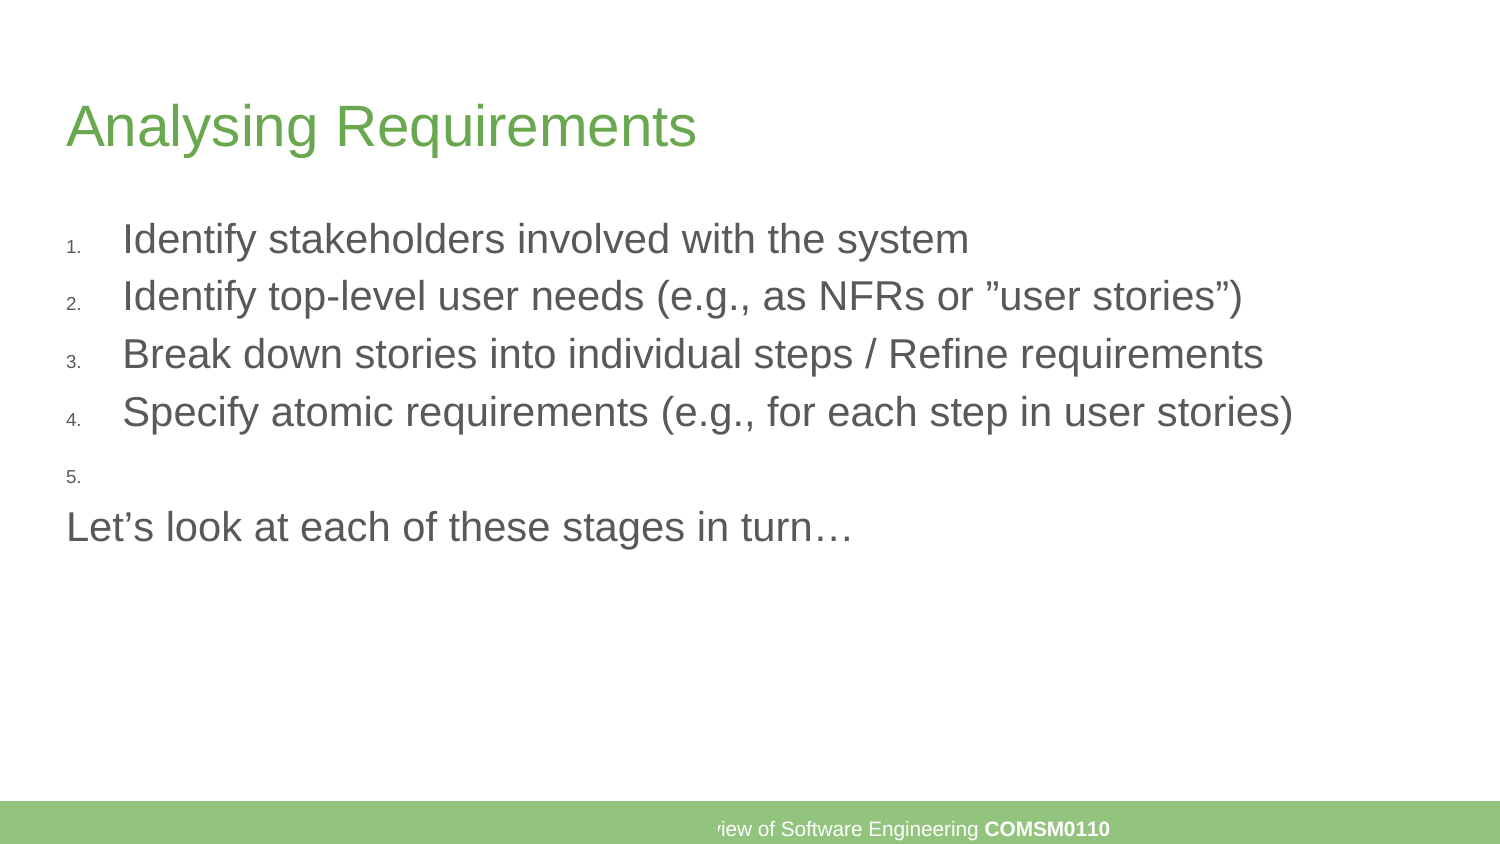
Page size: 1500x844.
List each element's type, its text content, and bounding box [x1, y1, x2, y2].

list Identify stakeholders involved with the system Identify top-level user needs (e.g., as NFRs or ”user stories”) Break down stories into individual steps / Refine requirements Specify atomic requirements (e.g., for each step in user stories) Let’s look at each of these stages in turn… [51, 189, 1449, 750]
title Analysing Requirements [51, 72, 1449, 167]
